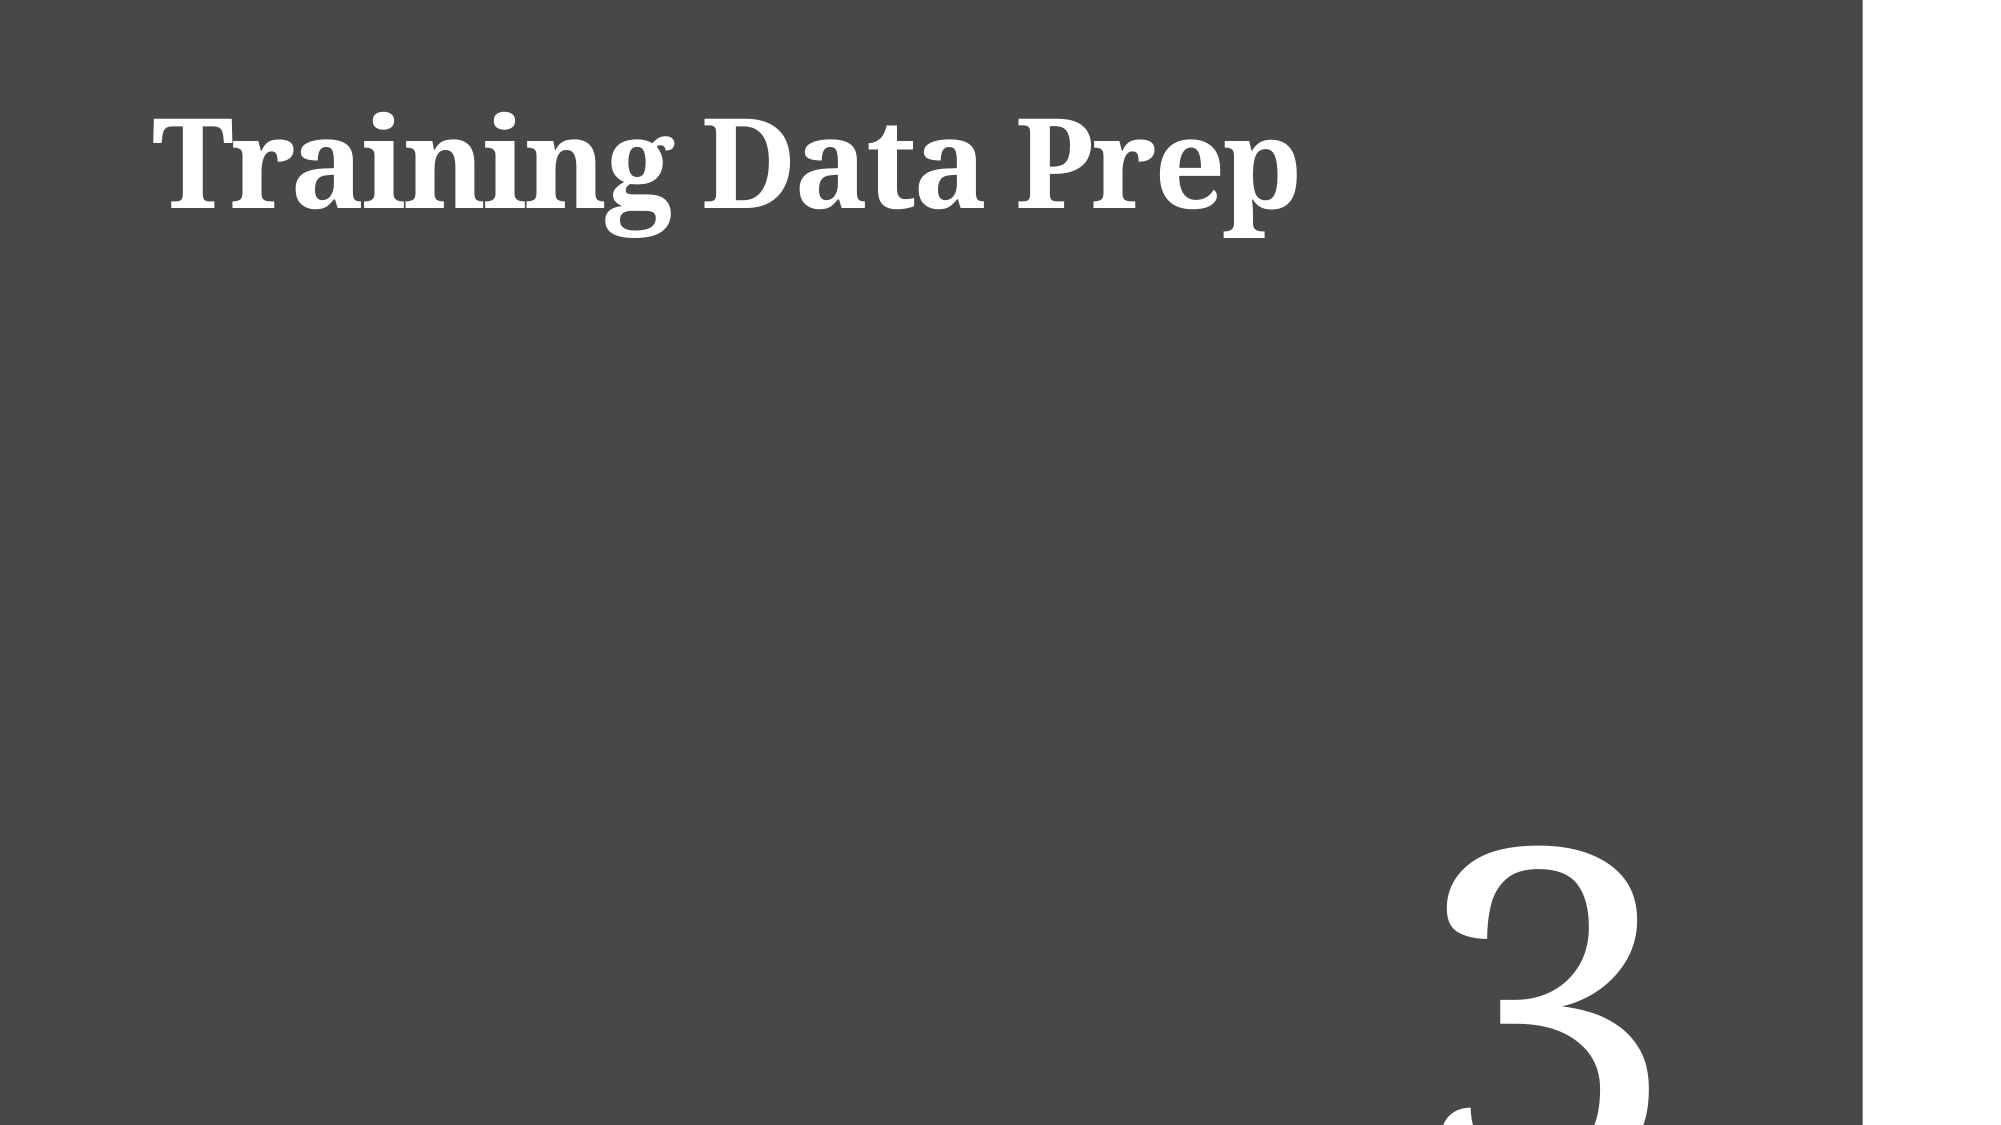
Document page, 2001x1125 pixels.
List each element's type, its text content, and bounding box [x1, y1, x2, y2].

list 3 [1399, 712, 1808, 1125]
title Training Data Prep [137, 59, 1390, 278]
